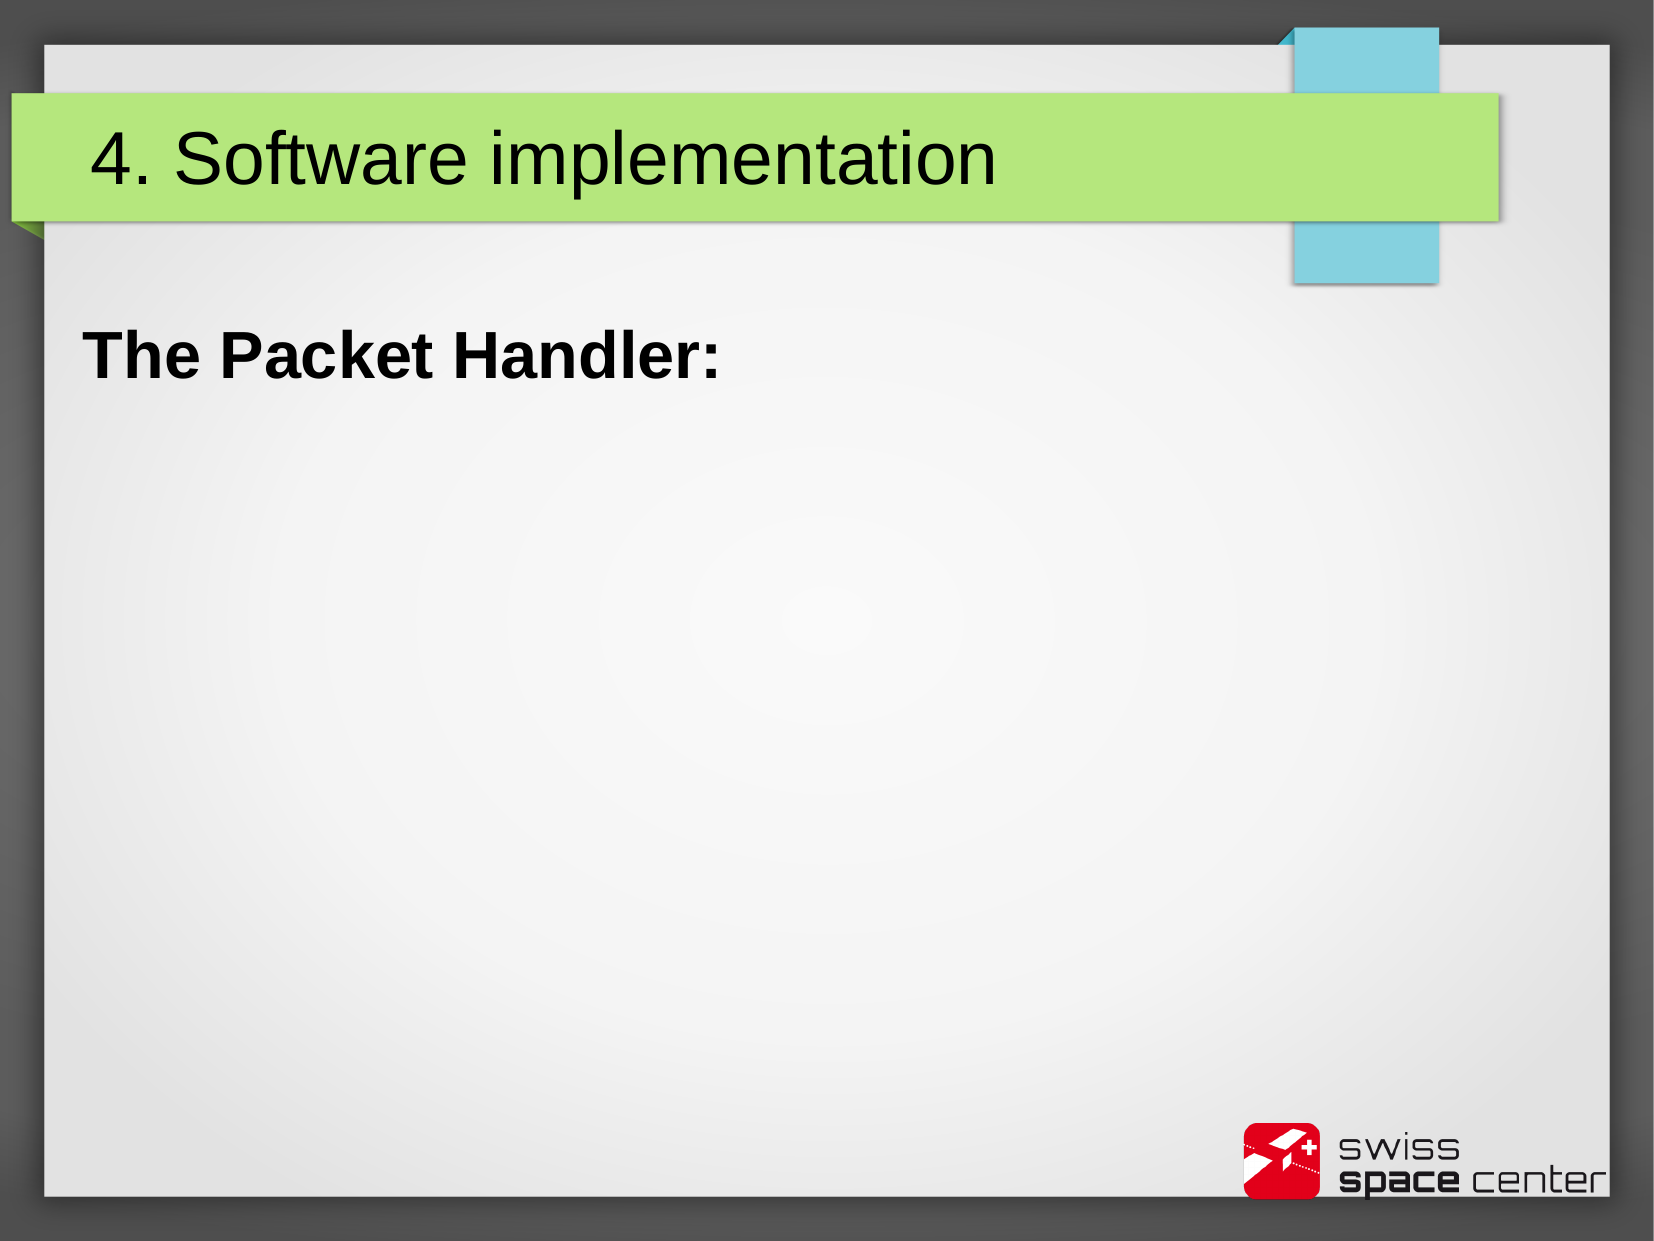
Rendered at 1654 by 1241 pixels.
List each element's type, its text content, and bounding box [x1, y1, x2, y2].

picture [0, 0, 1654, 1241]
title 4. Software implementation [90, 99, 1426, 218]
subtitle The Packet Handler: [82, 295, 1571, 1015]
